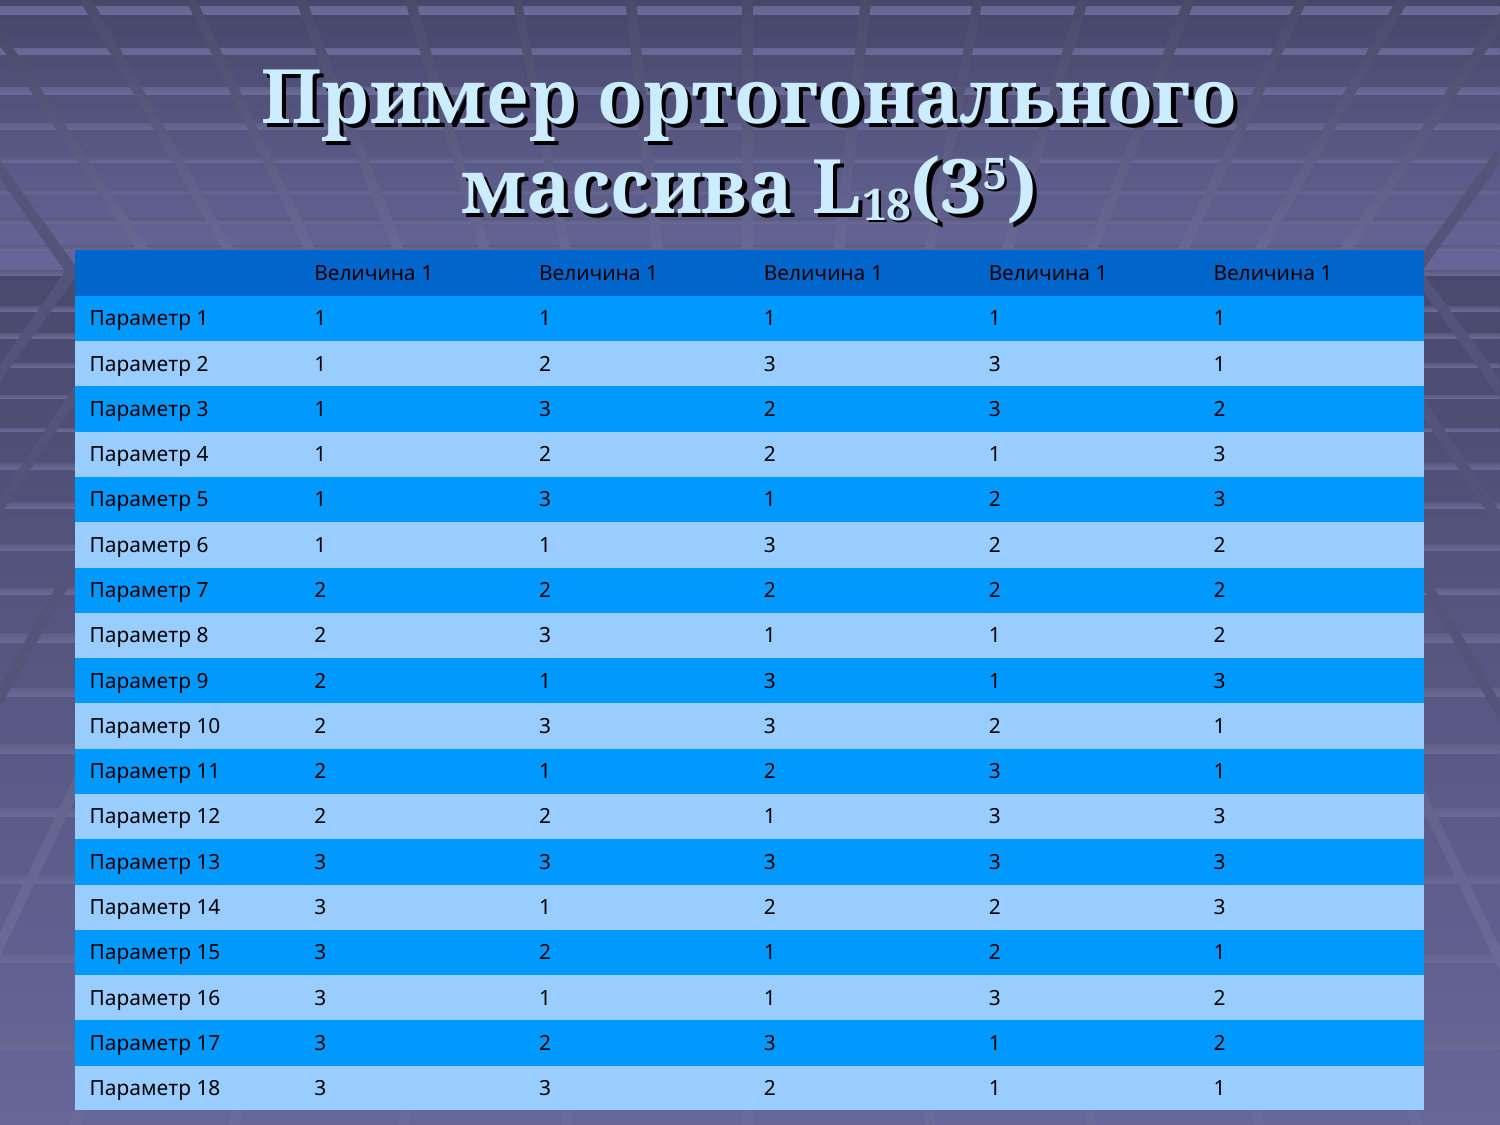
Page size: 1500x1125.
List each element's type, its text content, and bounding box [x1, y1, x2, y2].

table_cell Параметр 16 [75, 975, 300, 1020]
table_cell Параметр 9 [75, 658, 300, 703]
table_cell 3 [300, 839, 524, 885]
table_cell 3 [749, 658, 974, 703]
table_cell 2 [974, 522, 1199, 568]
table_cell 1 [300, 432, 524, 477]
table_header Величина 1 [524, 250, 749, 296]
table_cell 2 [300, 568, 524, 613]
table_cell 1 [524, 296, 749, 341]
table_cell 3 [749, 839, 974, 885]
table_cell Параметр 13 [75, 839, 300, 885]
table_cell 3 [300, 1066, 524, 1110]
table_cell Параметр 11 [75, 749, 300, 794]
table_cell 3 [749, 522, 974, 568]
table_cell 1 [749, 975, 974, 1020]
table_cell 1 [524, 658, 749, 703]
table_cell 1 [1199, 1066, 1424, 1110]
table_cell 1 [974, 613, 1199, 658]
table_cell 2 [524, 341, 749, 386]
table_cell Параметр 6 [75, 522, 300, 568]
table_cell Параметр 2 [75, 341, 300, 386]
table_cell 3 [524, 1066, 749, 1110]
table_cell 1 [300, 296, 524, 341]
table_cell Параметр 7 [75, 568, 300, 613]
table_cell 3 [300, 930, 524, 975]
table_header Величина 1 [300, 250, 524, 296]
table_cell 3 [1199, 658, 1424, 703]
table_cell 2 [749, 386, 974, 432]
table_cell 1 [300, 522, 524, 568]
table_cell 2 [1199, 613, 1424, 658]
table_cell 3 [749, 1020, 974, 1066]
table_cell 1 [974, 1020, 1199, 1066]
table_cell 3 [524, 613, 749, 658]
table_cell Параметр 12 [75, 794, 300, 839]
table_cell 1 [524, 885, 749, 930]
table_cell 3 [974, 975, 1199, 1020]
table_cell 2 [974, 930, 1199, 975]
table_cell 3 [1199, 885, 1424, 930]
table_cell 1 [749, 930, 974, 975]
table_header [75, 250, 300, 296]
table_cell 2 [1199, 522, 1424, 568]
table_cell 1 [524, 975, 749, 1020]
table_cell 1 [1199, 703, 1424, 749]
table_cell 3 [524, 839, 749, 885]
table_cell 2 [749, 568, 974, 613]
table_cell 1 [974, 432, 1199, 477]
table_cell 1 [1199, 296, 1424, 341]
table_cell 3 [974, 386, 1199, 432]
table_cell Параметр 10 [75, 703, 300, 749]
table_cell 2 [1199, 975, 1424, 1020]
table_cell 2 [1199, 1020, 1424, 1066]
table_cell 2 [749, 885, 974, 930]
table_cell 2 [300, 658, 524, 703]
table_cell 2 [524, 794, 749, 839]
table_cell 1 [749, 296, 974, 341]
table_cell Параметр 3 [75, 386, 300, 432]
table_cell 2 [524, 930, 749, 975]
table_cell 3 [524, 703, 749, 749]
table_cell 2 [524, 432, 749, 477]
table_cell 1 [749, 794, 974, 839]
table_cell 1 [524, 522, 749, 568]
table_cell 1 [749, 613, 974, 658]
table_cell 3 [300, 885, 524, 930]
table_cell 3 [974, 341, 1199, 386]
table_cell 3 [1199, 432, 1424, 477]
table_cell 1 [1199, 749, 1424, 794]
table_cell 1 [974, 296, 1199, 341]
table_cell 3 [974, 839, 1199, 885]
table_cell 2 [1199, 568, 1424, 613]
table_cell 2 [524, 568, 749, 613]
table_cell 3 [300, 1020, 524, 1066]
table_cell 2 [1199, 386, 1424, 432]
table_cell 3 [524, 477, 749, 522]
table_cell 3 [1199, 794, 1424, 839]
table_cell 1 [300, 477, 524, 522]
table_cell 2 [300, 749, 524, 794]
table_header Величина 1 [749, 250, 974, 296]
table_cell 2 [749, 432, 974, 477]
table_cell 2 [300, 703, 524, 749]
table_cell 3 [1199, 477, 1424, 522]
table_cell 3 [524, 386, 749, 432]
table_cell 2 [749, 1066, 974, 1110]
table_cell 1 [1199, 930, 1424, 975]
table_cell 3 [1199, 839, 1424, 885]
table_cell 1 [300, 386, 524, 432]
table_cell 1 [974, 658, 1199, 703]
table_cell Параметр 14 [75, 885, 300, 930]
table_cell 2 [524, 1020, 749, 1066]
table_cell 3 [749, 341, 974, 386]
table_cell Параметр 5 [75, 477, 300, 522]
table_cell 1 [300, 341, 524, 386]
table_cell 1 [1199, 341, 1424, 386]
table_header Величина 1 [974, 250, 1199, 296]
table_cell 2 [300, 794, 524, 839]
table_cell 1 [749, 477, 974, 522]
table_cell Параметр 4 [75, 432, 300, 477]
table_cell Параметр 8 [75, 613, 300, 658]
table_cell 2 [974, 477, 1199, 522]
table_cell Параметр 1 [75, 296, 300, 341]
table_cell Параметр 18 [75, 1066, 300, 1110]
table_cell 2 [974, 568, 1199, 613]
table_cell 3 [974, 749, 1199, 794]
table_cell 2 [974, 885, 1199, 930]
title Пример ортогонального массива L18(35) [74, 20, 1424, 257]
table_cell 2 [749, 749, 974, 794]
table_header Величина 1 [1199, 250, 1424, 296]
table_cell Параметр 17 [75, 1020, 300, 1066]
table_cell 2 [300, 613, 524, 658]
table_cell 1 [974, 1066, 1199, 1110]
table_cell 3 [300, 975, 524, 1020]
table_cell 1 [524, 749, 749, 794]
table_cell 3 [974, 794, 1199, 839]
table_cell Параметр 15 [75, 930, 300, 975]
table_cell 3 [749, 703, 974, 749]
table_cell 2 [974, 703, 1199, 749]
